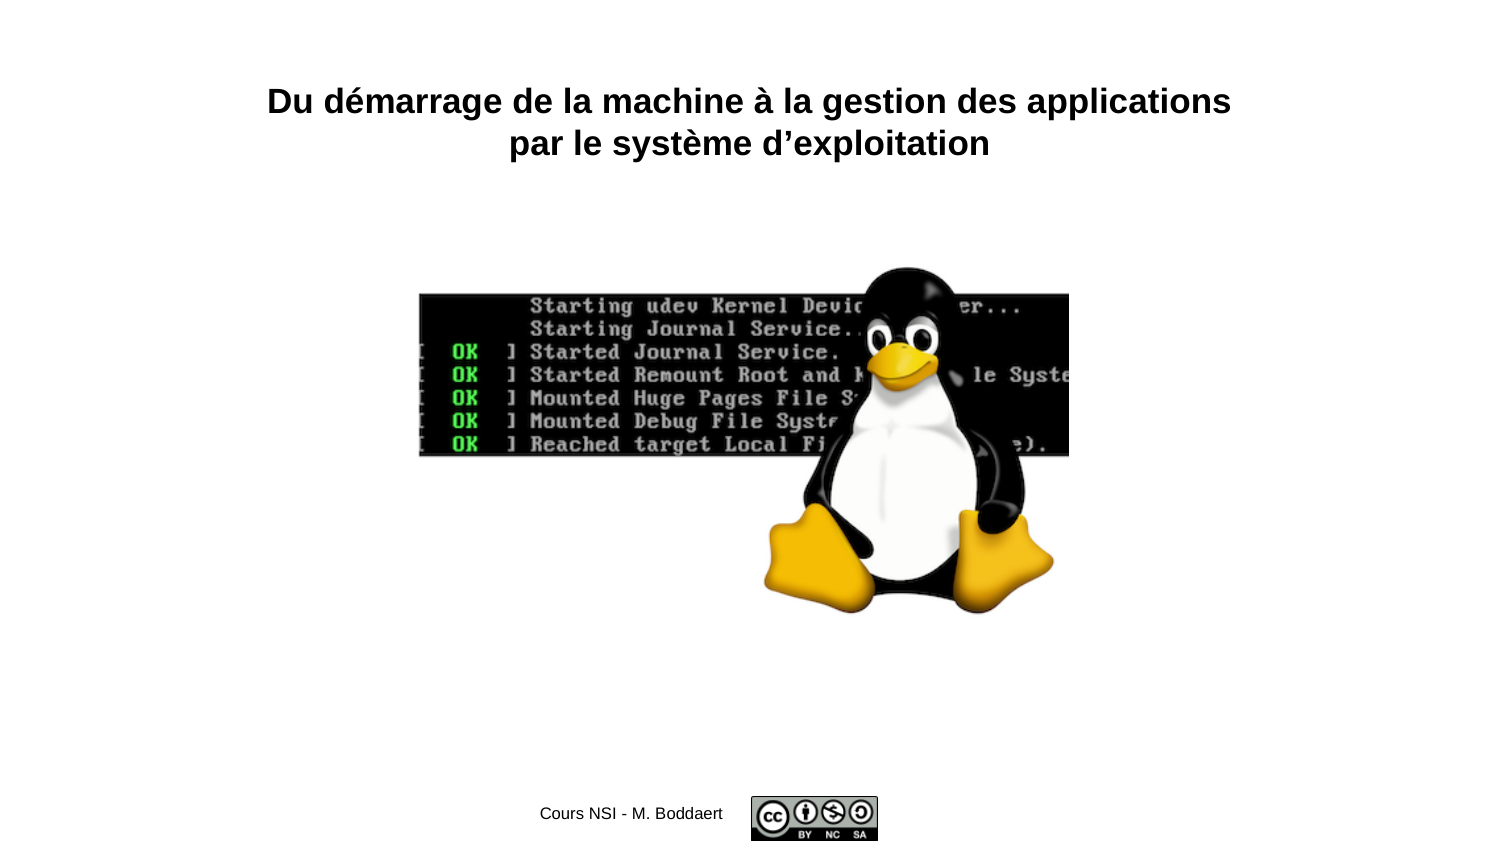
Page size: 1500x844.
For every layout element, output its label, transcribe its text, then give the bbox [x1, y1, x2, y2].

title Du démarrage de la machine à la gestion des applications par le système d’exploitation [51, 63, 1449, 178]
picture [751, 796, 878, 841]
picture [417, 237, 1069, 650]
